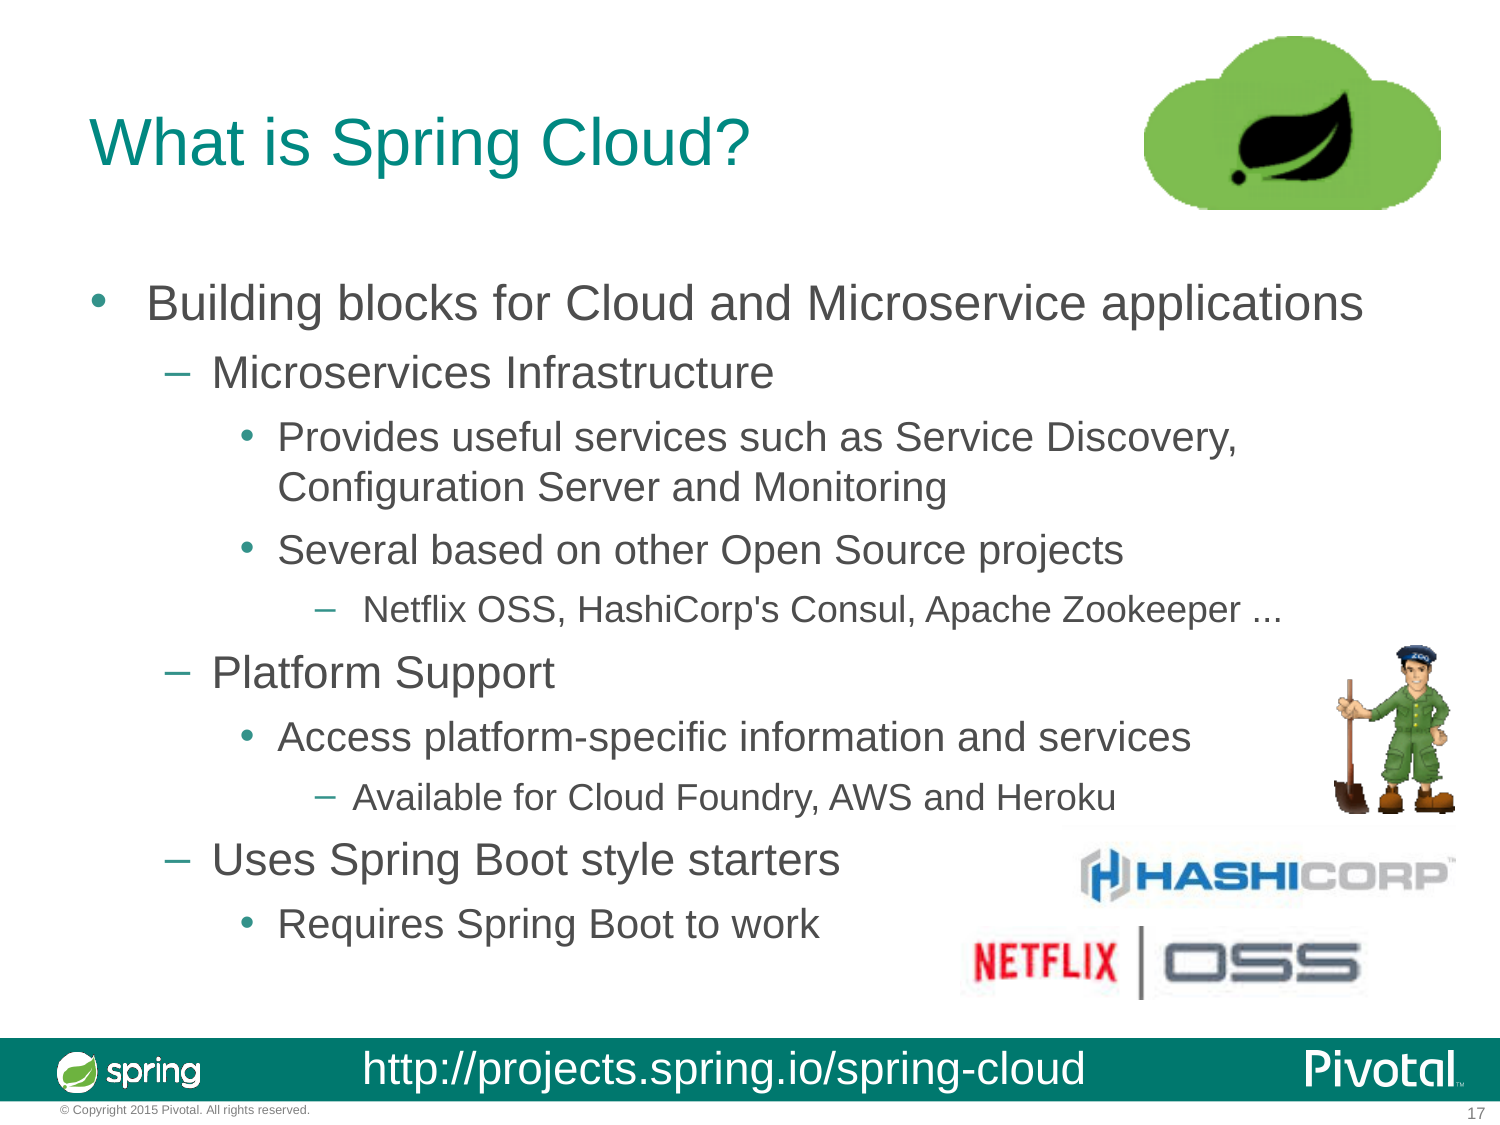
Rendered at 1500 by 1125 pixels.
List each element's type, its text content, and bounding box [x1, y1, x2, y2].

picture [1144, 36, 1441, 211]
title What is Spring Cloud? [75, 45, 1426, 233]
picture [1334, 645, 1455, 814]
picture [1306, 1050, 1464, 1087]
picture [1062, 824, 1456, 911]
picture [960, 926, 1375, 1000]
list Building blocks for Cloud and Microservice applications Microservices Infrastructure Provides useful services such as Service Discovery, Configuration Server and Monitoring Several based on other Open Source projects Netflix OSS, HashiCorp's Consul, Apache Zookeeper ... Platform Support Access platform-specific information and services Available for Cloud Foundry, AWS and Heroku Uses Spring Boot style starters Requires Spring Boot to work [75, 262, 1426, 978]
text_box http://projects.spring.io/spring-cloud [347, 1031, 1153, 1101]
picture [32, 1041, 210, 1103]
